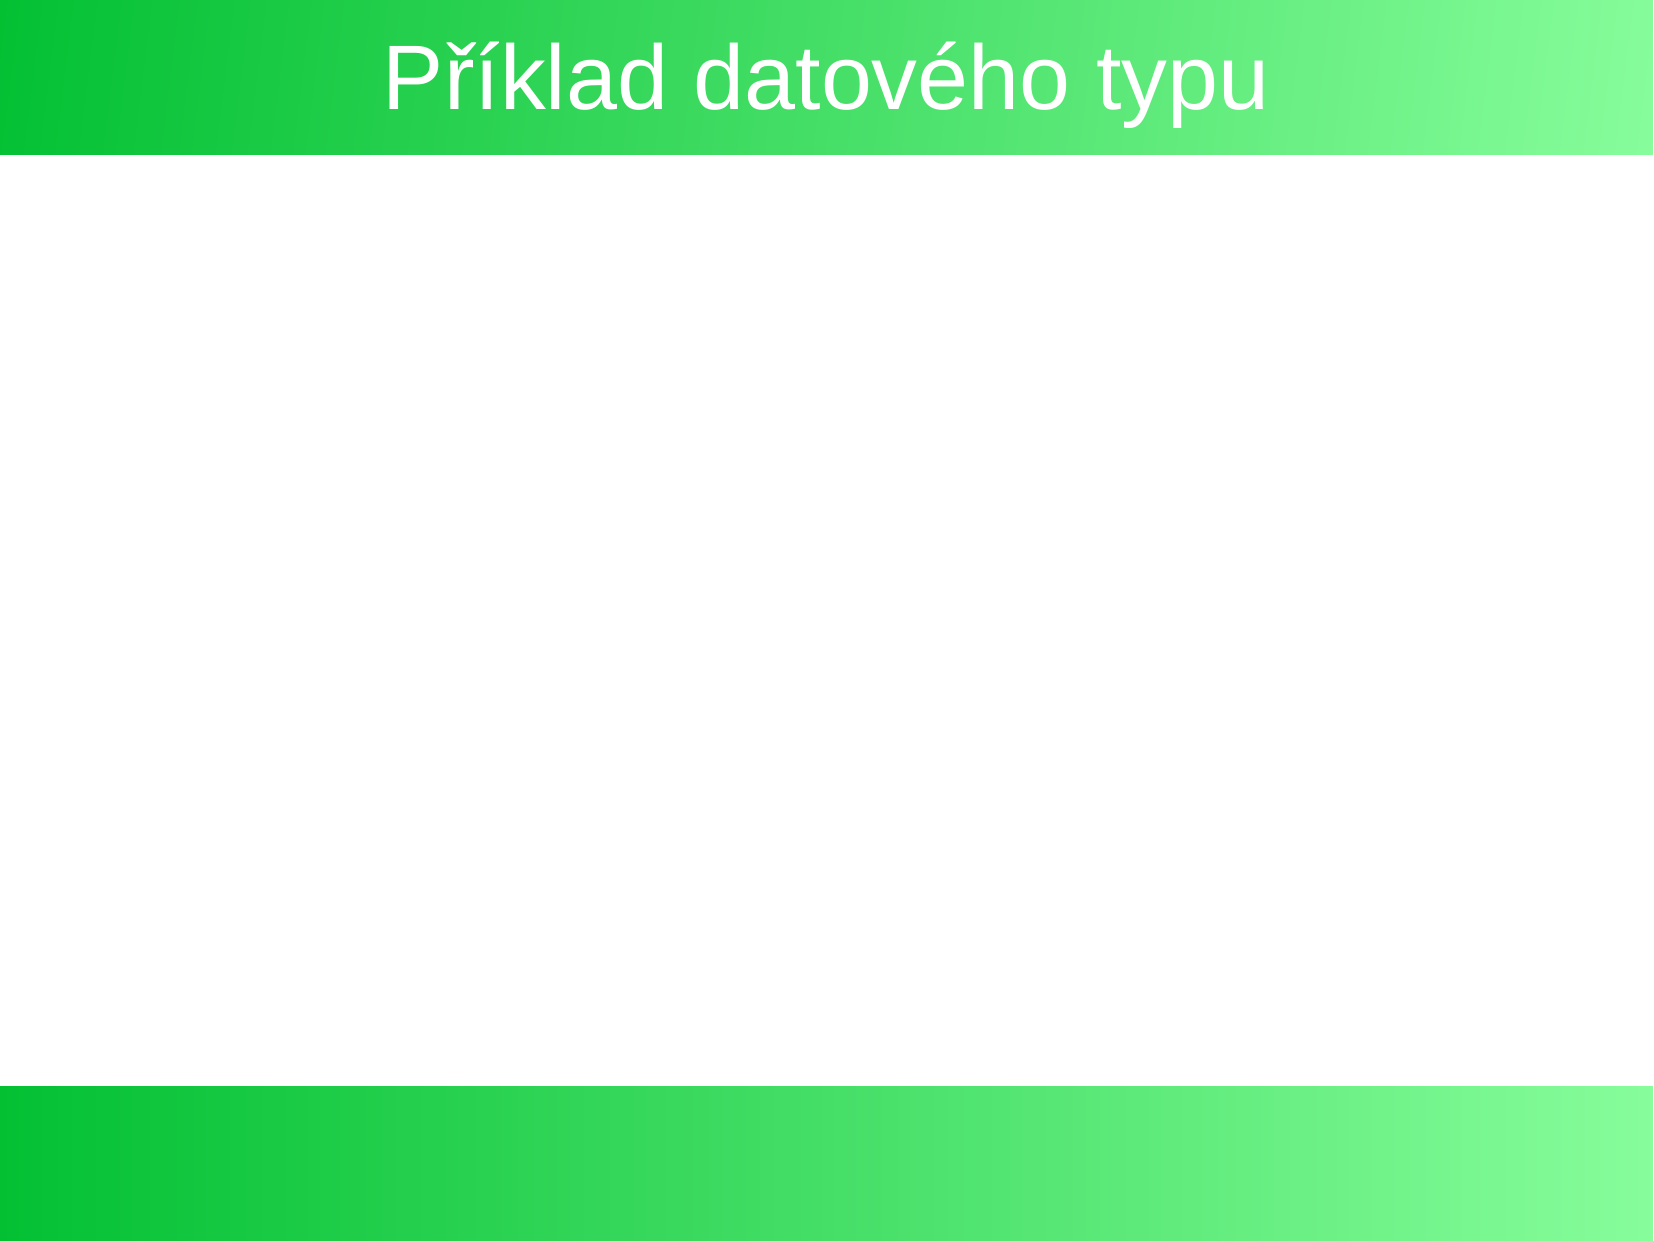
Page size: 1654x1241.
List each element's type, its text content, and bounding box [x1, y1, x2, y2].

title Příklad datového typu [82, 25, 1571, 130]
